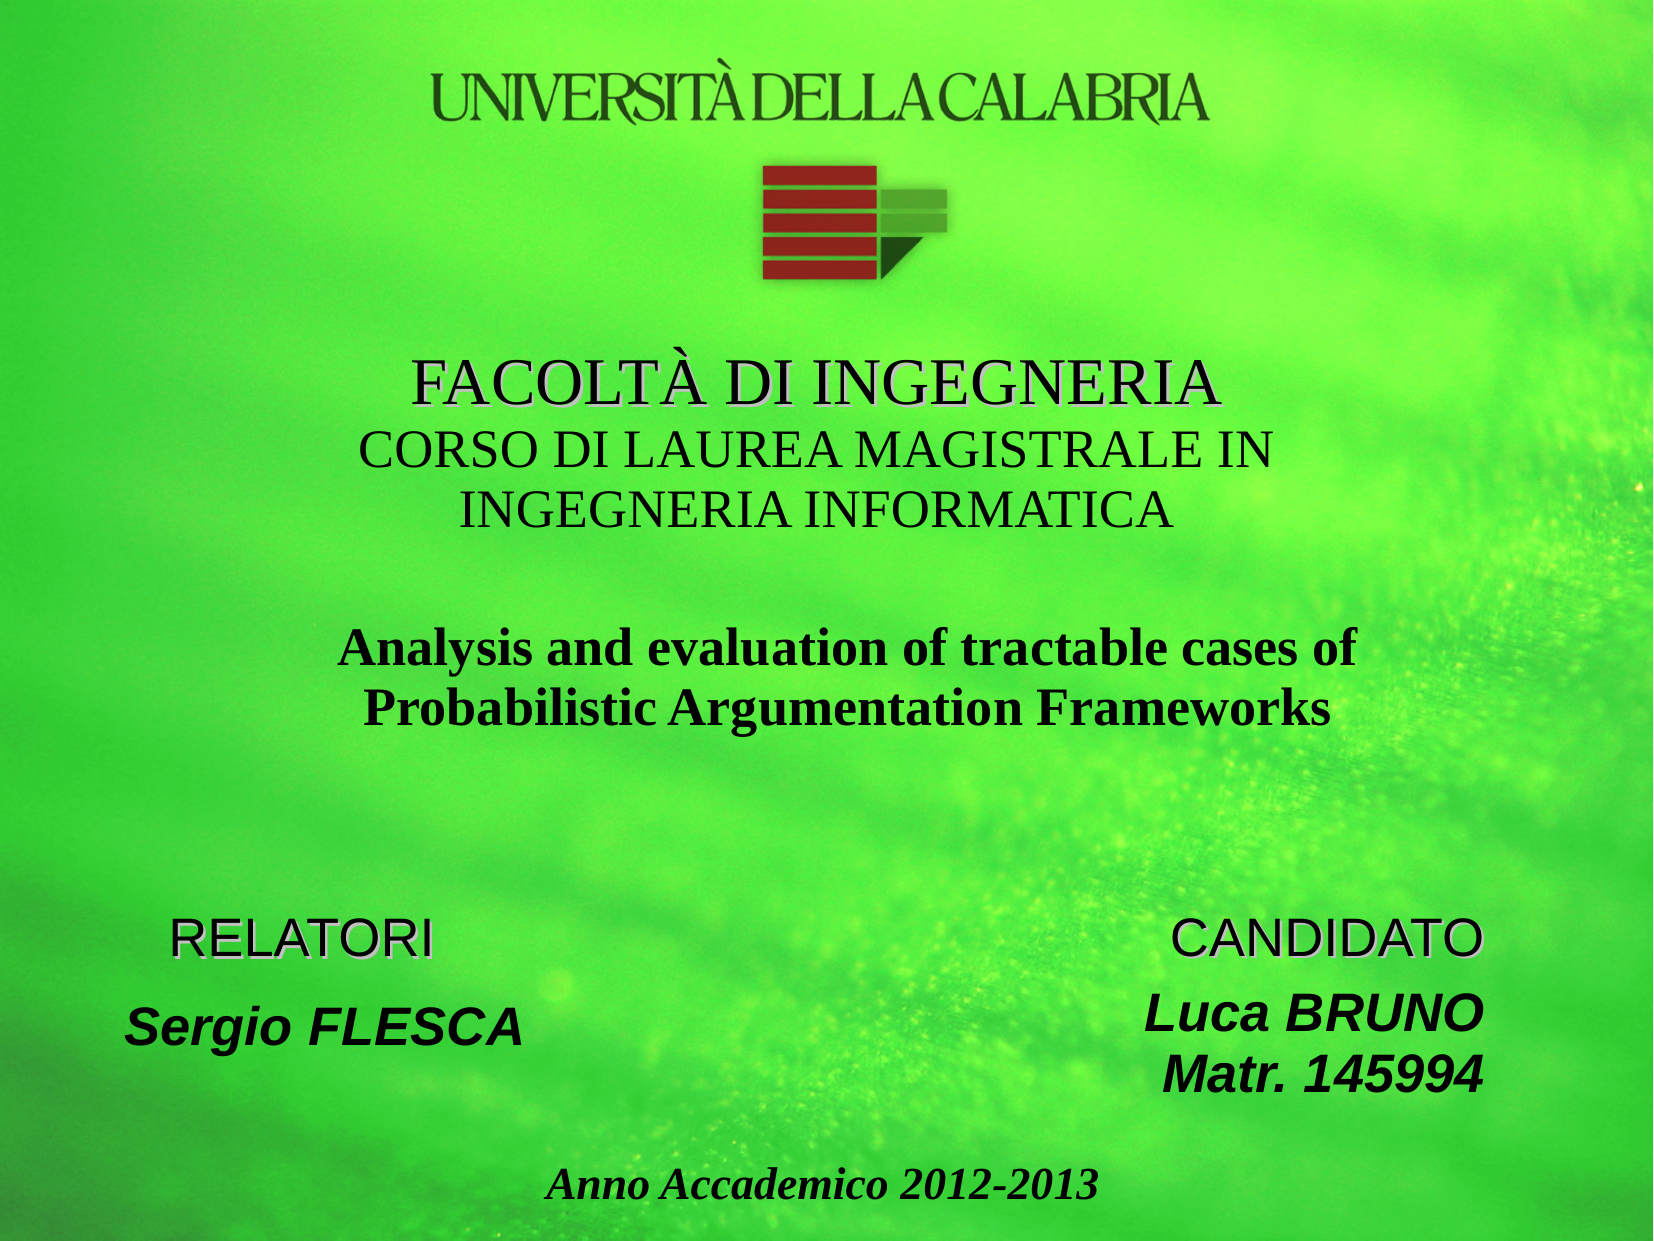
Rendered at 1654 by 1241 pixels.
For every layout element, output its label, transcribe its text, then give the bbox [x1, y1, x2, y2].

text_box Analysis and evaluation of tractable cases of Probabilistic Argumentation Frameworks [322, 610, 1426, 788]
text_box Luca BRUNO Matr. 145994 [1129, 975, 1501, 1112]
text_box Anno Accademico 2012-2013 [531, 1150, 1116, 1221]
text_box Sergio FLESCA [109, 989, 667, 1126]
picture [0, 0, 1654, 1241]
text_box RELATORI [153, 900, 450, 976]
text_box FACOLTÀ DI INGEGNERIA CORSO DI LAUREA MAGISTRALE IN INGEGNERIA INFORMATICA [343, 337, 1319, 610]
text_box CANDIDATO [1154, 899, 1500, 975]
